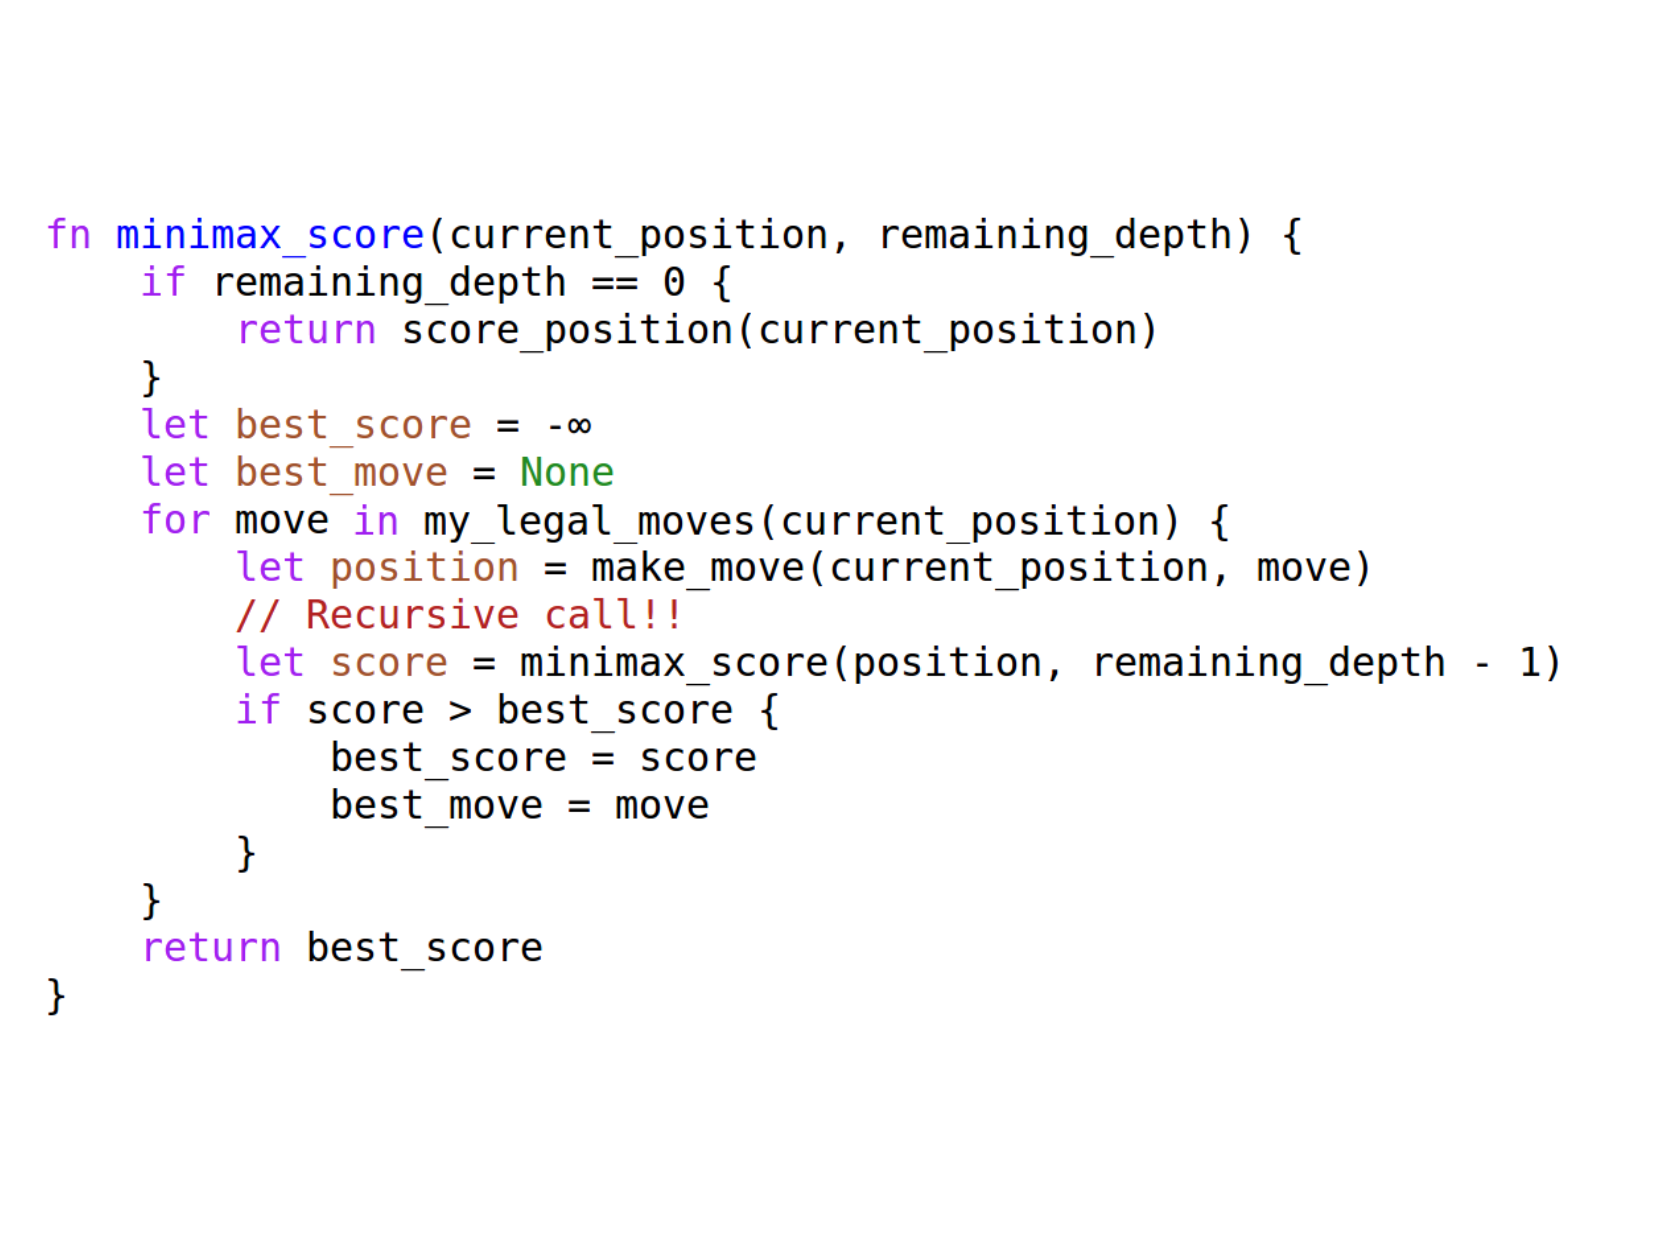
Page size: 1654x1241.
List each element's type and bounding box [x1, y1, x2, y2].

picture [38, 210, 1563, 1023]
